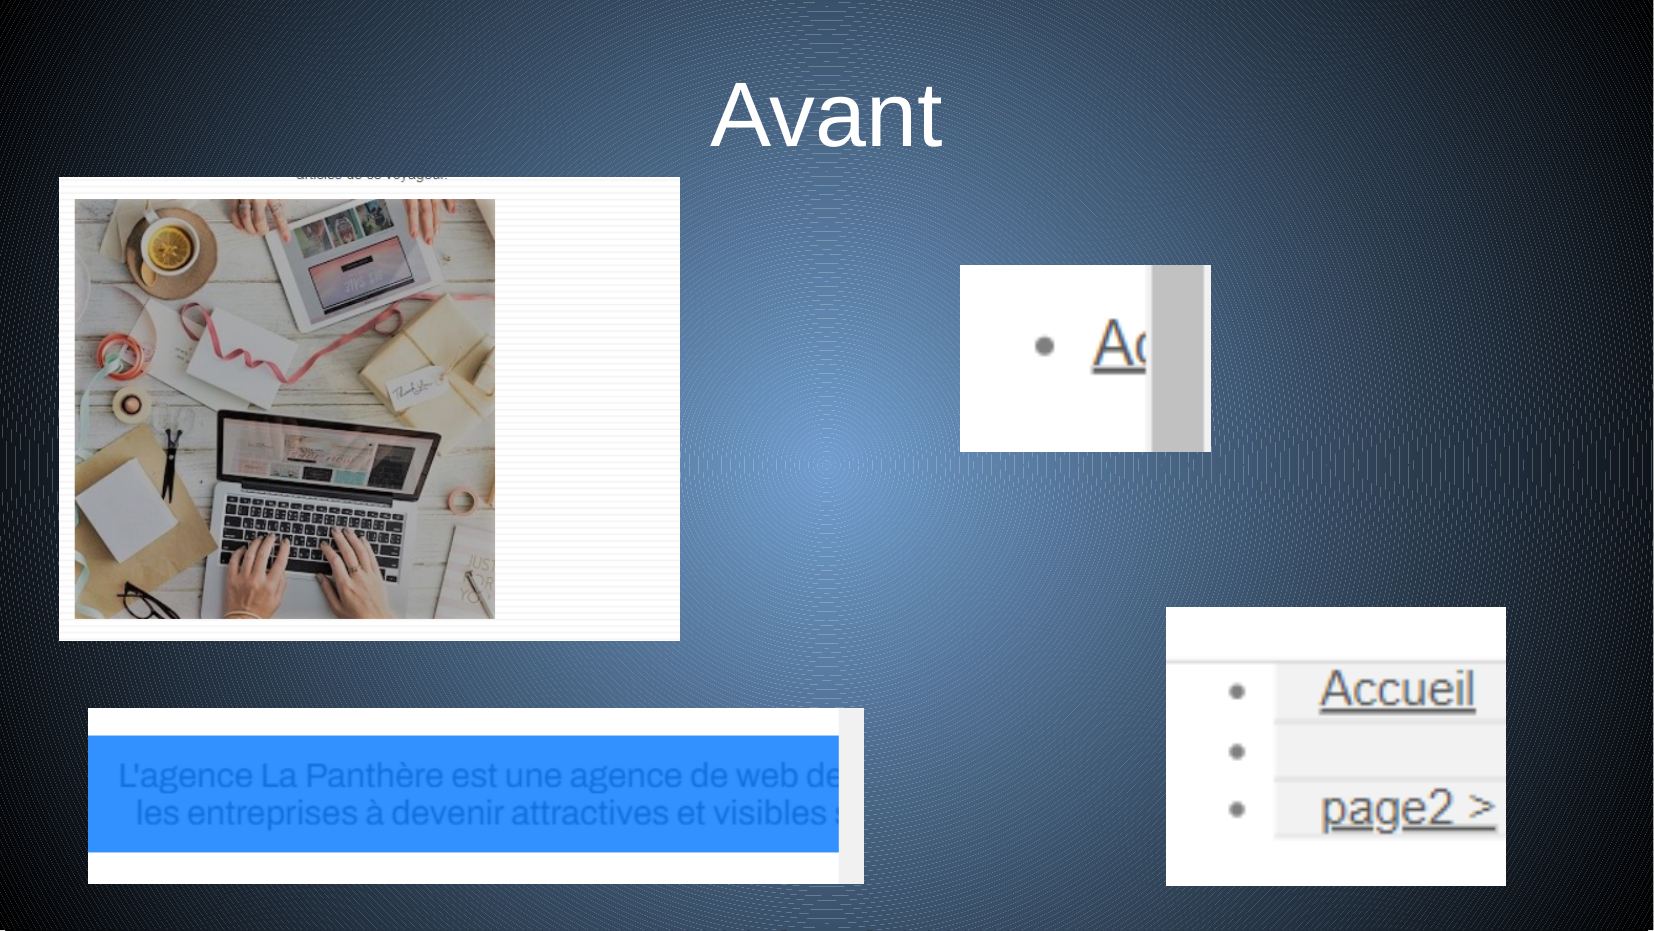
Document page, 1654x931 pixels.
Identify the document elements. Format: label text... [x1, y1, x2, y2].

title Avant [82, 37, 1571, 193]
picture [960, 265, 1211, 452]
picture [88, 708, 864, 884]
picture [1166, 607, 1506, 886]
picture [59, 177, 680, 642]
